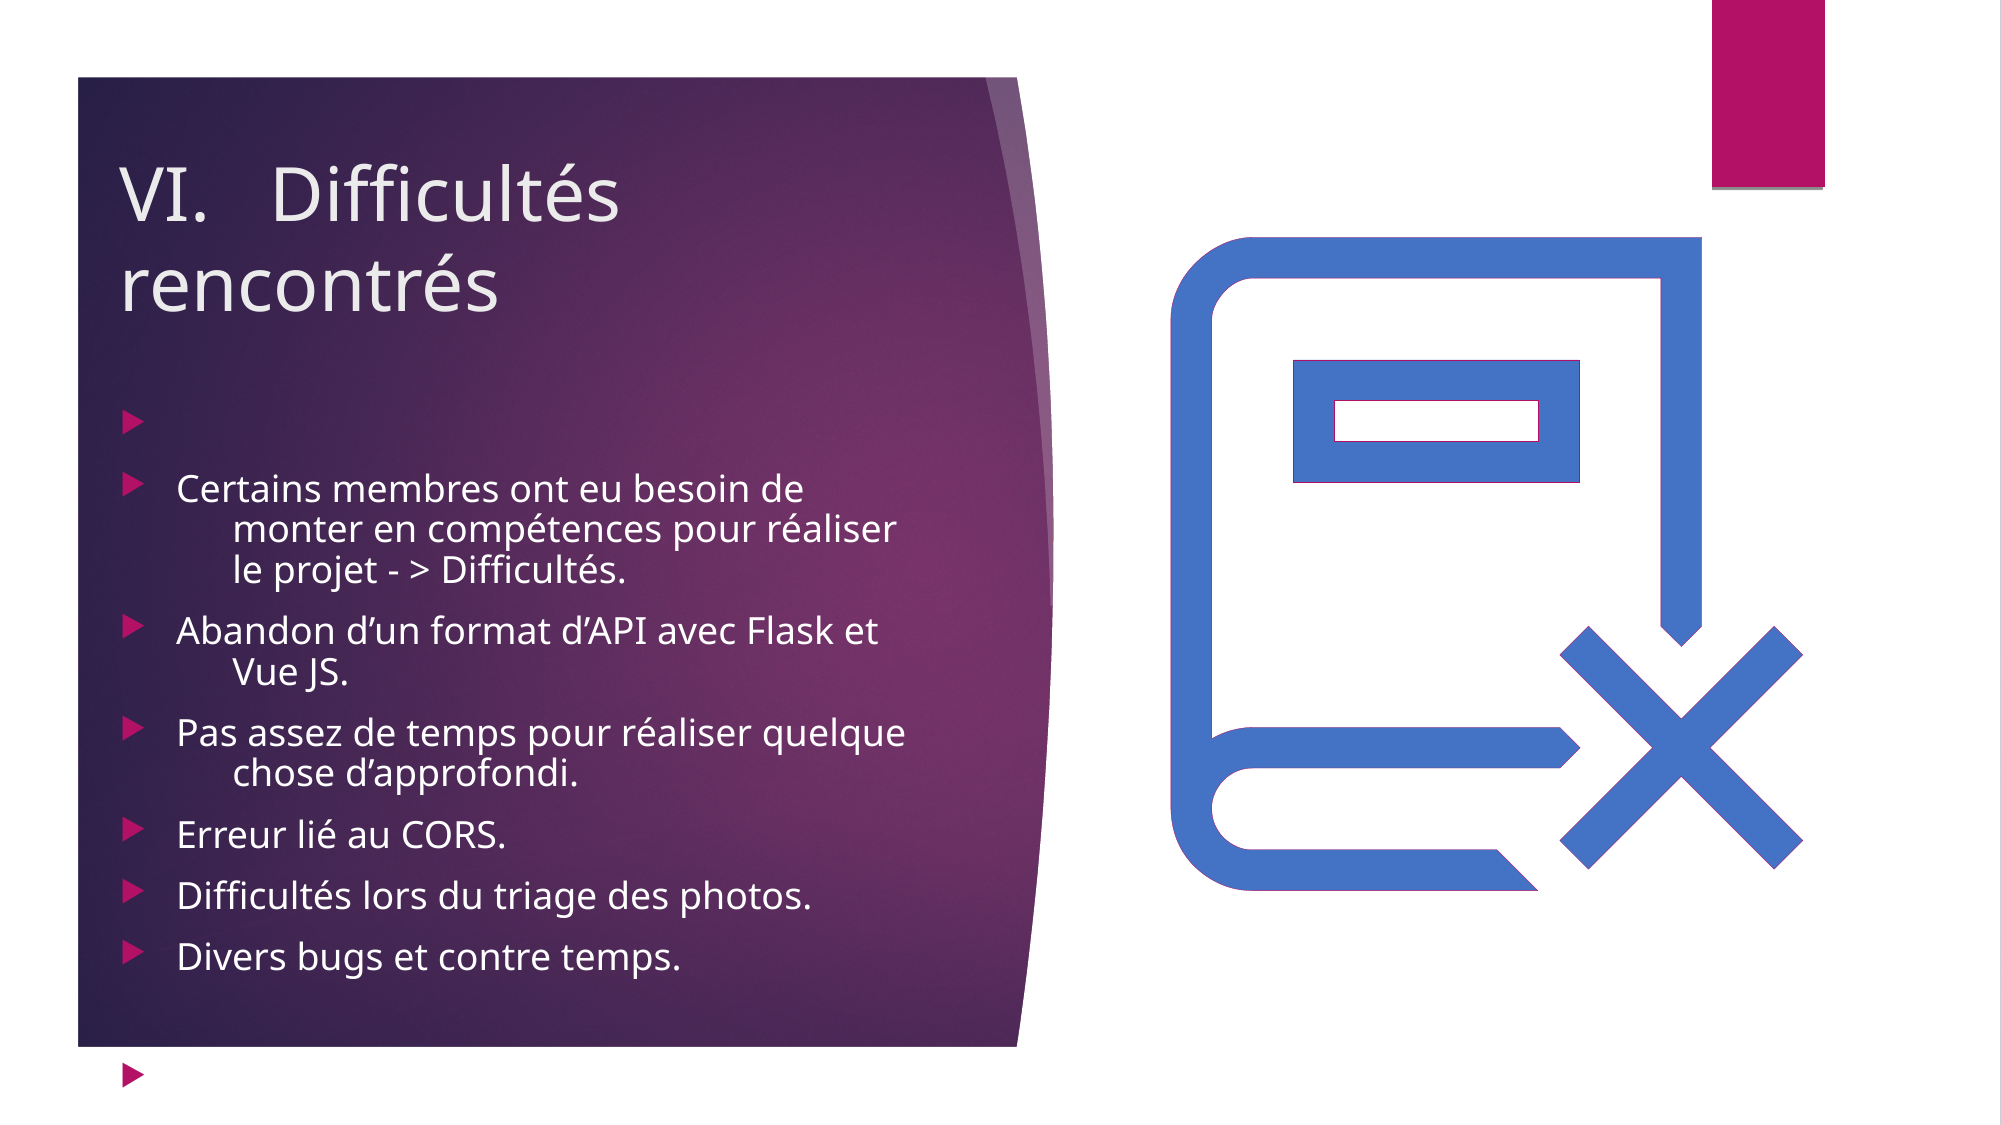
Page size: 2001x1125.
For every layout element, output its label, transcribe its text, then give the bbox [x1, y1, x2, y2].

text_box [0, 0, 2000, 1125]
title VI. Difficultés rencontrés [104, 103, 947, 370]
list Certains membres ont eu besoin de monter en compétences pour réaliser le projet - > Difficultés. Abandon d’un format d’API avec Flask et Vue JS. Pas assez de temps pour réaliser quelque chose d’approfondi. Erreur lié au CORS. Difficultés lors du triage des photos. Divers bugs et contre temps. [104, 396, 947, 1023]
picture [1101, 167, 1894, 961]
